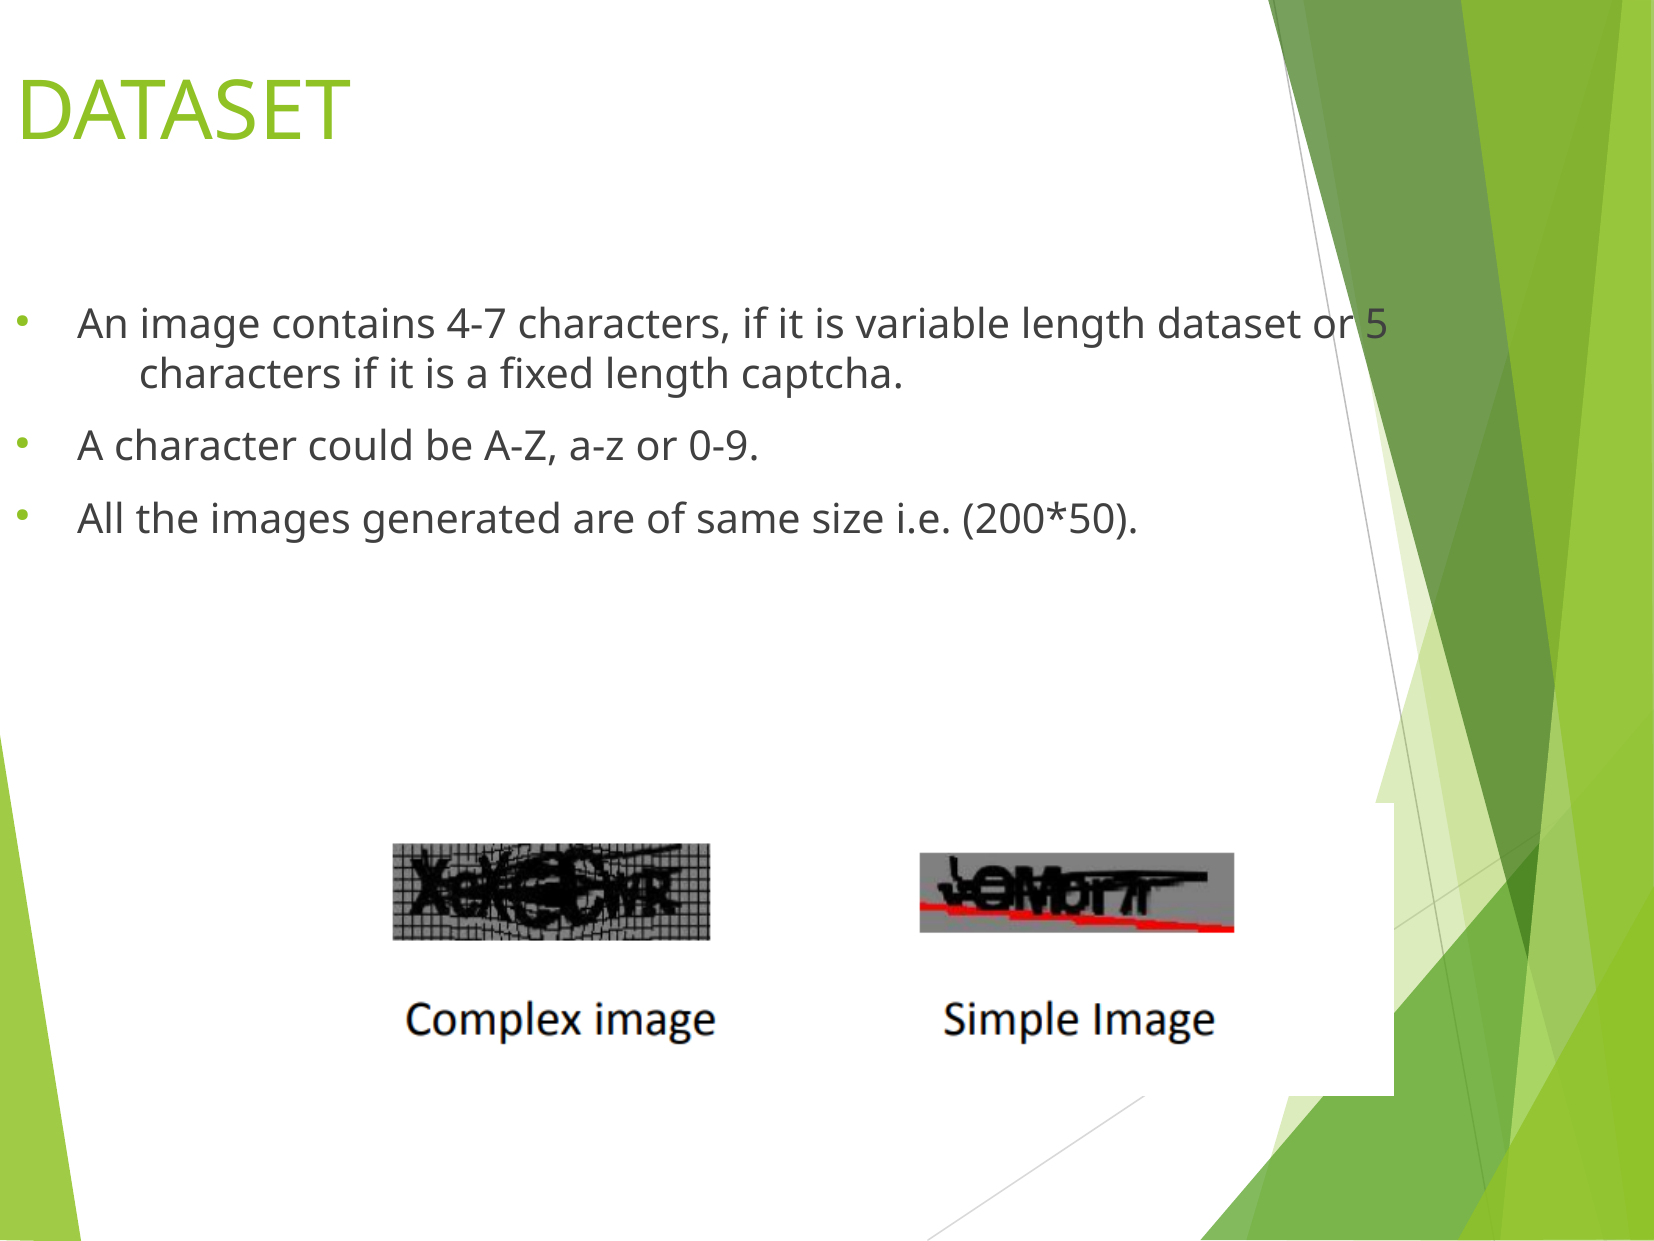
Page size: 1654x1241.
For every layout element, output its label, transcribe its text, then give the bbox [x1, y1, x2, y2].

picture [307, 803, 1394, 1096]
list An image contains 4-7 characters, if it is variable length dataset or 5 characters if it is a fixed length captcha. A character could be A-Z, a-z or 0-9. All the images generated are of same size i.e. (200*50). [0, 290, 1489, 1109]
title DATASET [0, 49, 1489, 257]
